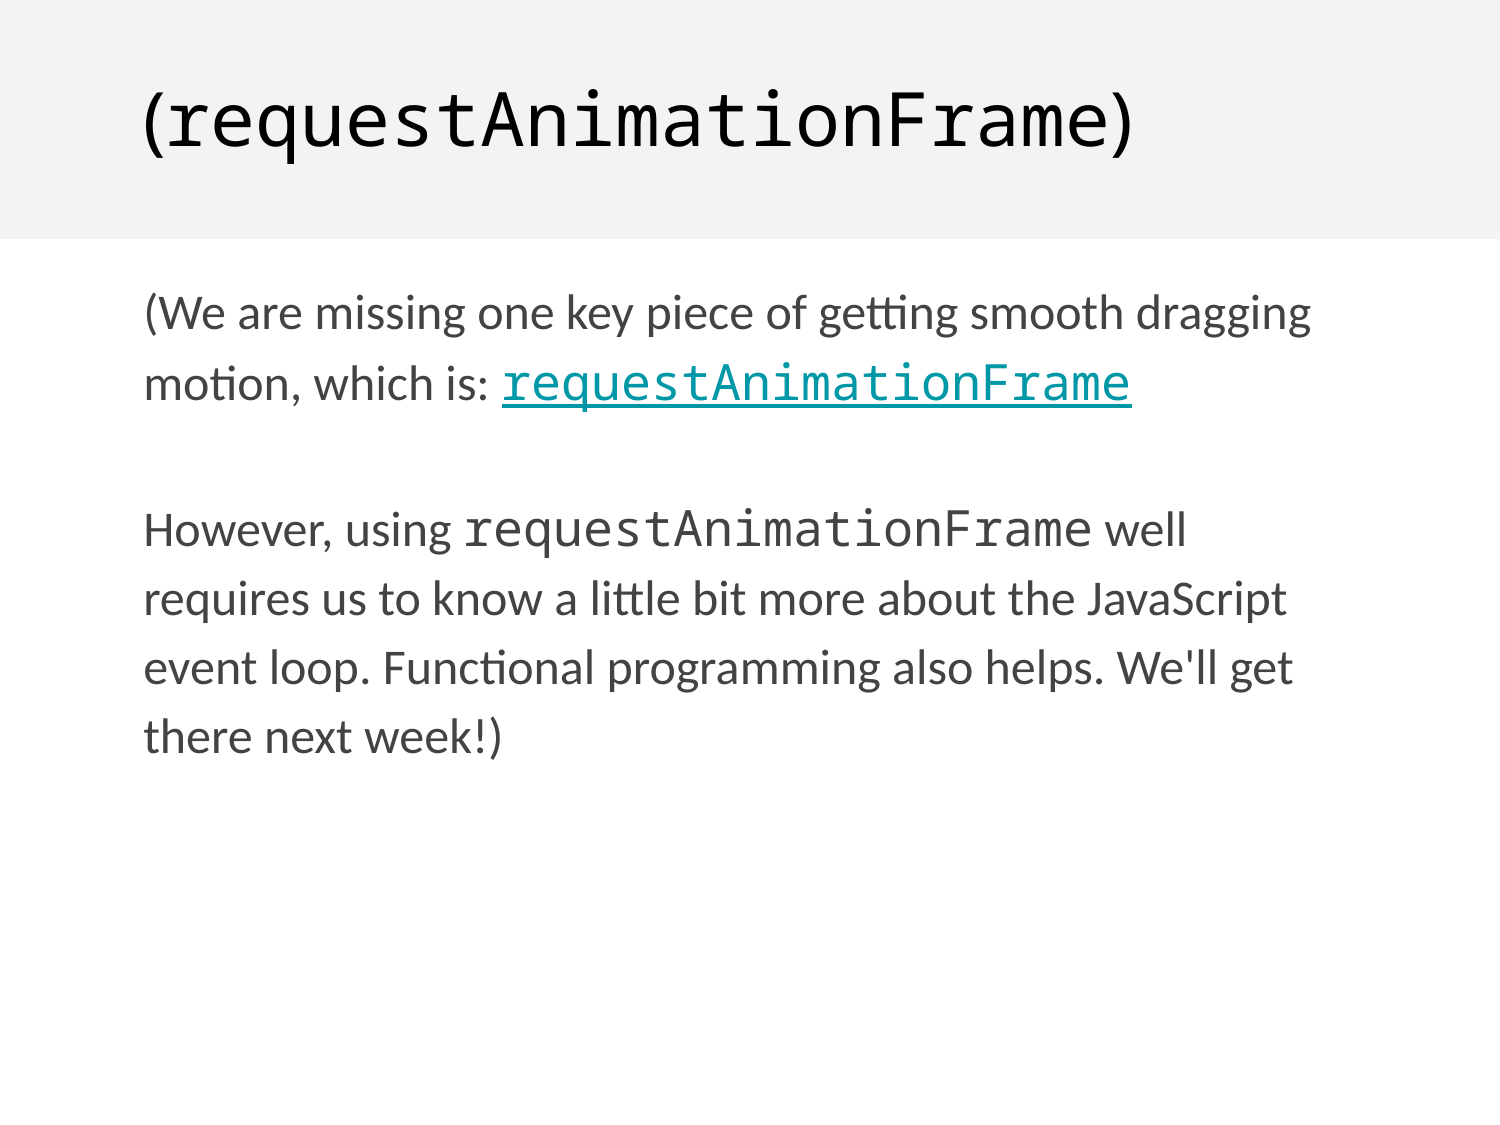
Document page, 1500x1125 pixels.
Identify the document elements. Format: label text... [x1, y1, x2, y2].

title (requestAnimationFrame) [128, 56, 1372, 183]
list (We are missing one key piece of getting smooth dragging motion, which is: requestAnimationFrame However, using requestAnimationFrame well requires us to know a little bit more about the JavaScript event loop. Functional programming also helps. We'll get there next week!) [128, 255, 1372, 1004]
